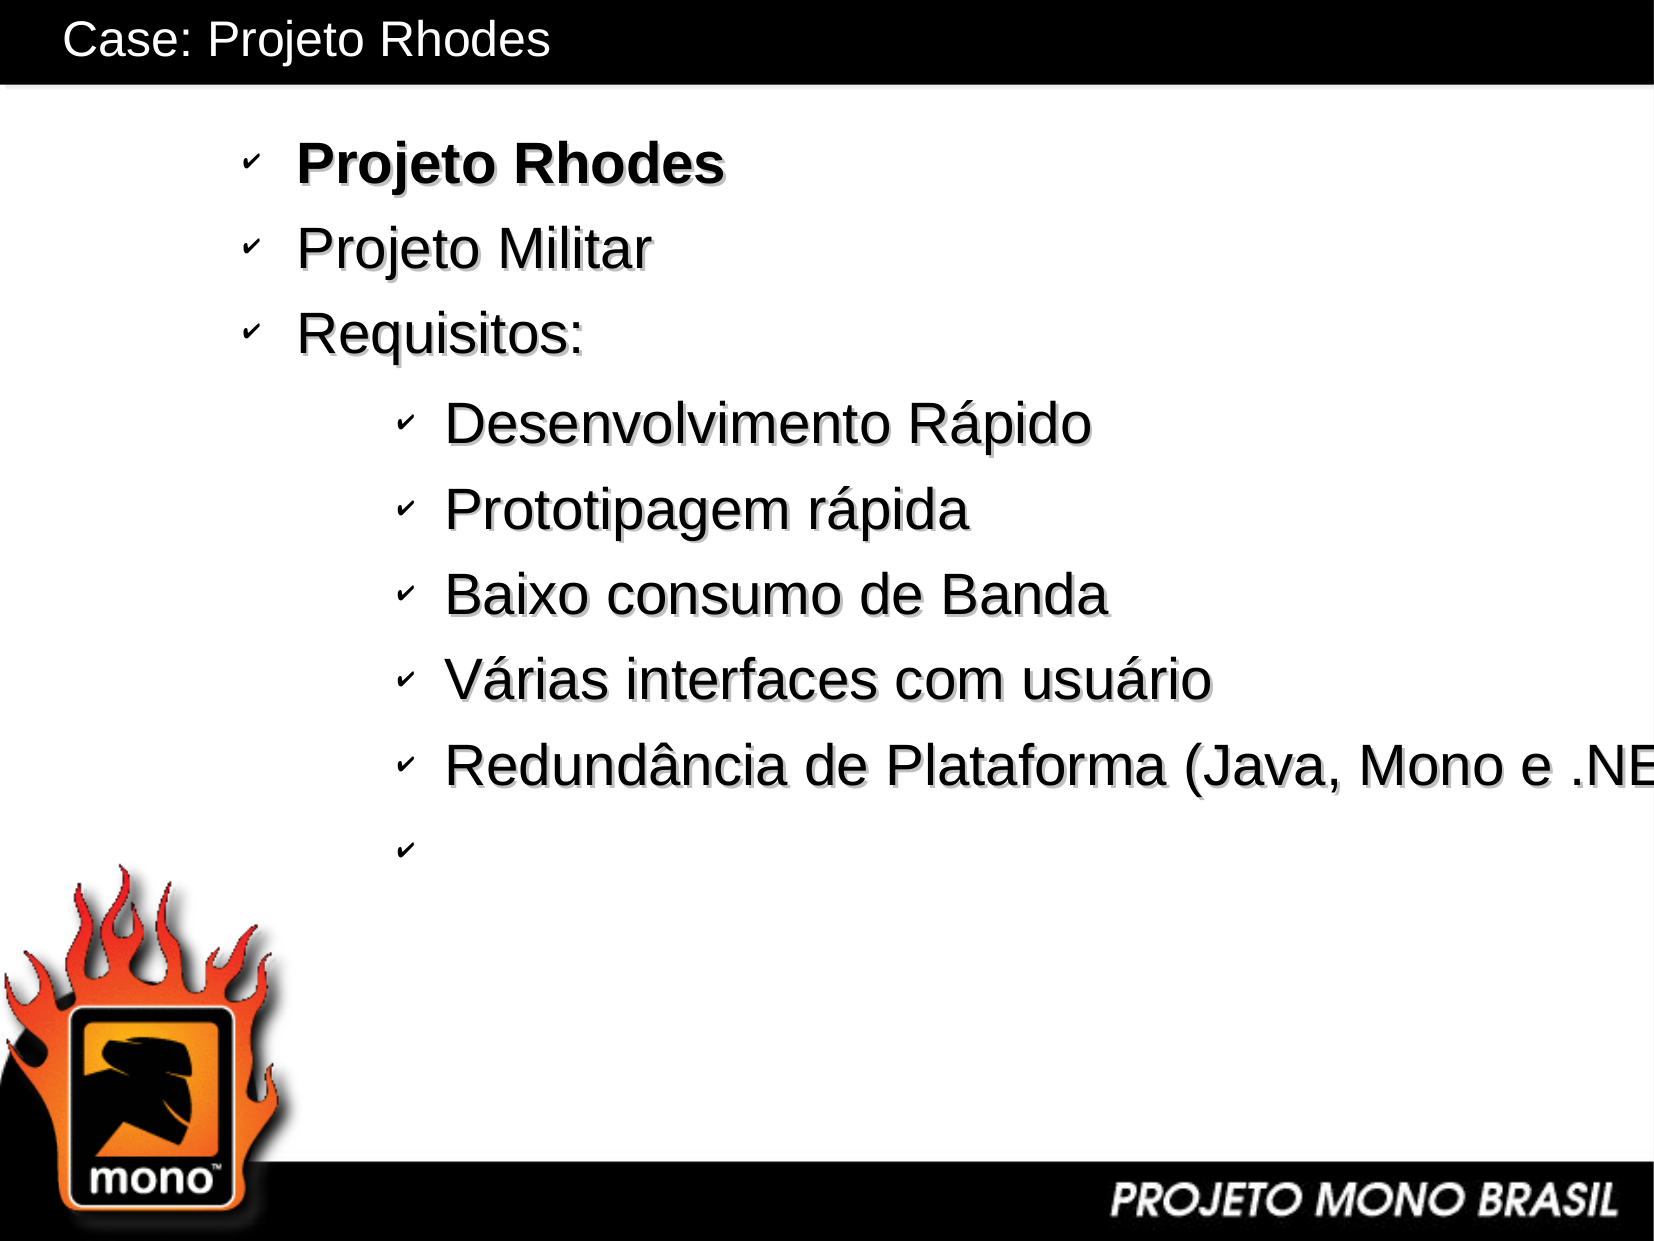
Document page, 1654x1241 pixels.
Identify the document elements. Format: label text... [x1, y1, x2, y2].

picture [0, 85, 1654, 1241]
list Projeto Rhodes Projeto Militar Requisitos: Desenvolvimento Rápido Prototipagem rápida Baixo consumo de Banda Várias interfaces com usuário Redundância de Plataforma (Java, Mono e .NET) [208, 138, 1654, 960]
title Case: Projeto Rhodes [63, 0, 1476, 83]
picture [347, 960, 1654, 1241]
